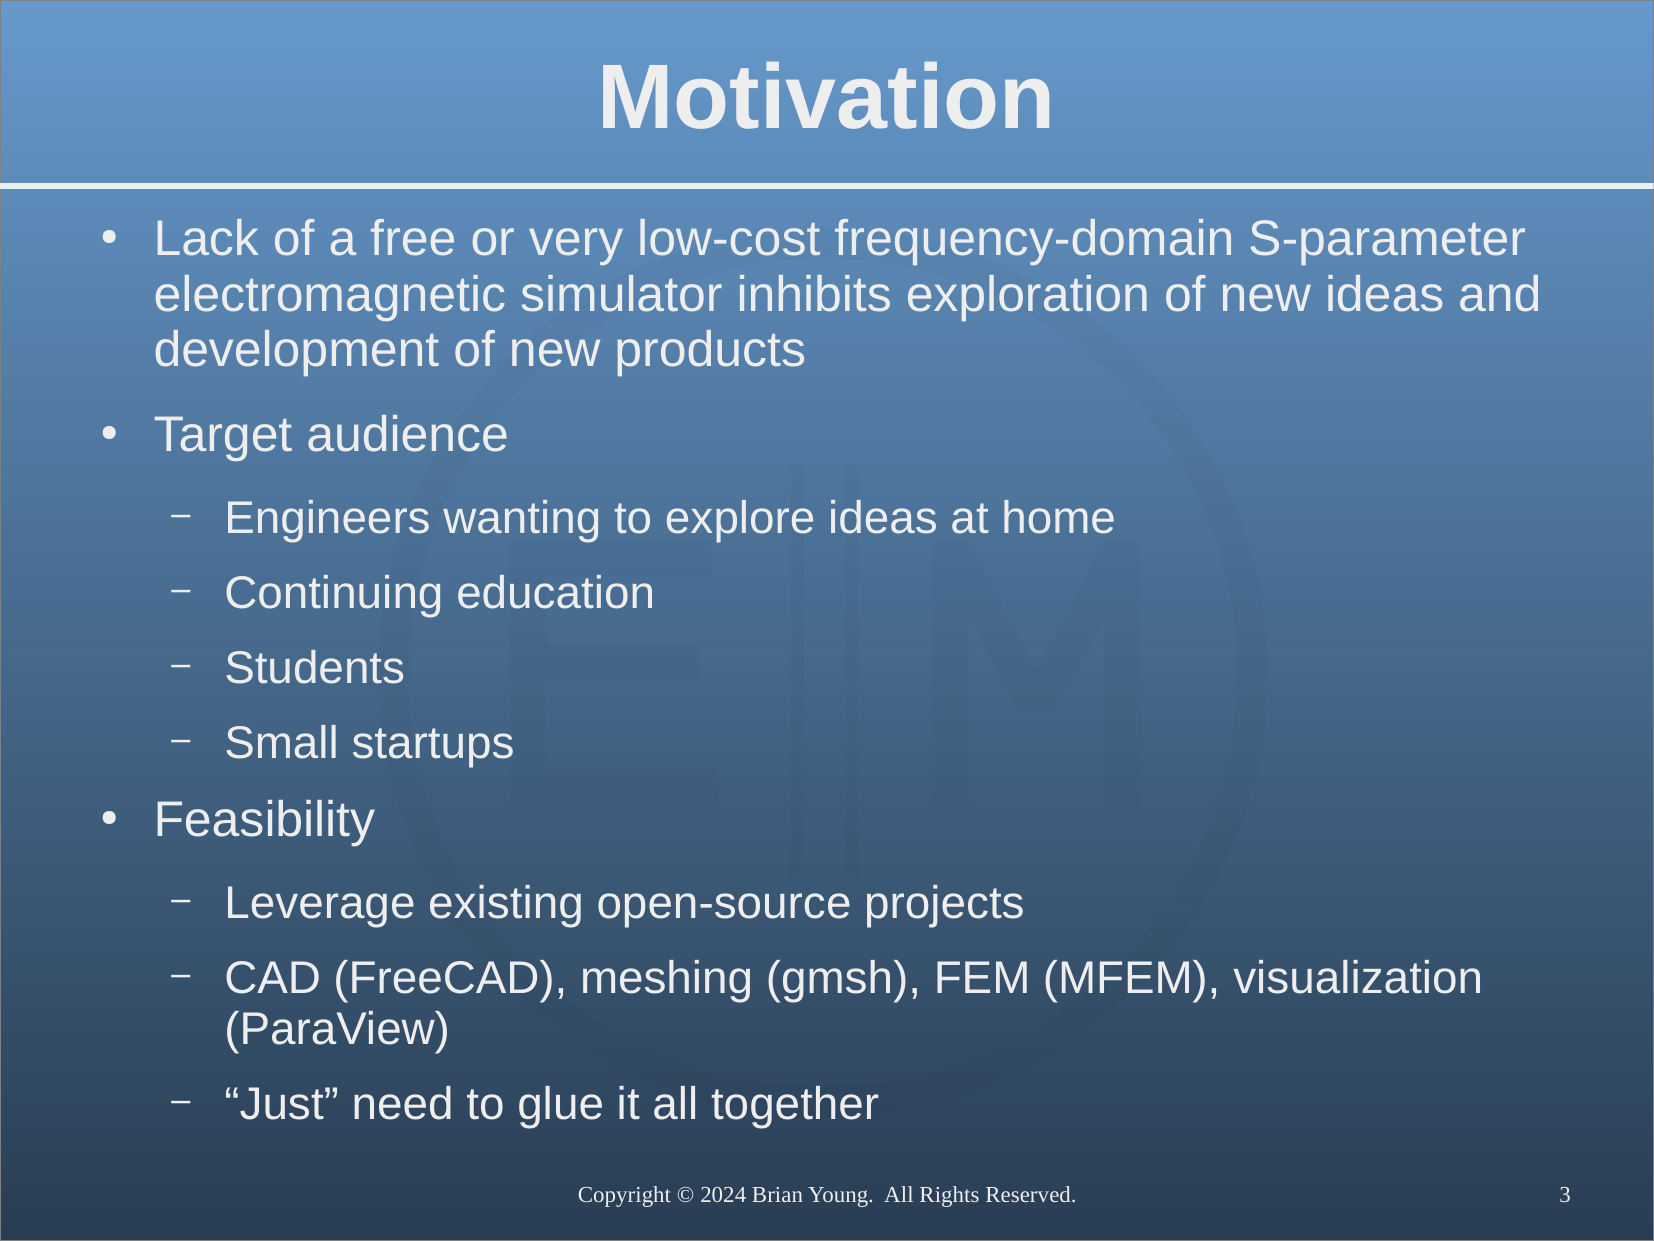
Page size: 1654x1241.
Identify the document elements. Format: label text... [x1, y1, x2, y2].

list Lack of a free or very low-cost frequency-domain S-parameter electromagnetic simulator inhibits exploration of new ideas and development of new products Target audience Engineers wanting to explore ideas at home Continuing education Students Small startups Feasibility Leverage existing open-source projects CAD (FreeCAD), meshing (gmsh), FEM (MFEM), visualization (ParaView) “Just” need to glue it all together [82, 210, 1571, 1156]
title Motivation [82, 31, 1571, 163]
